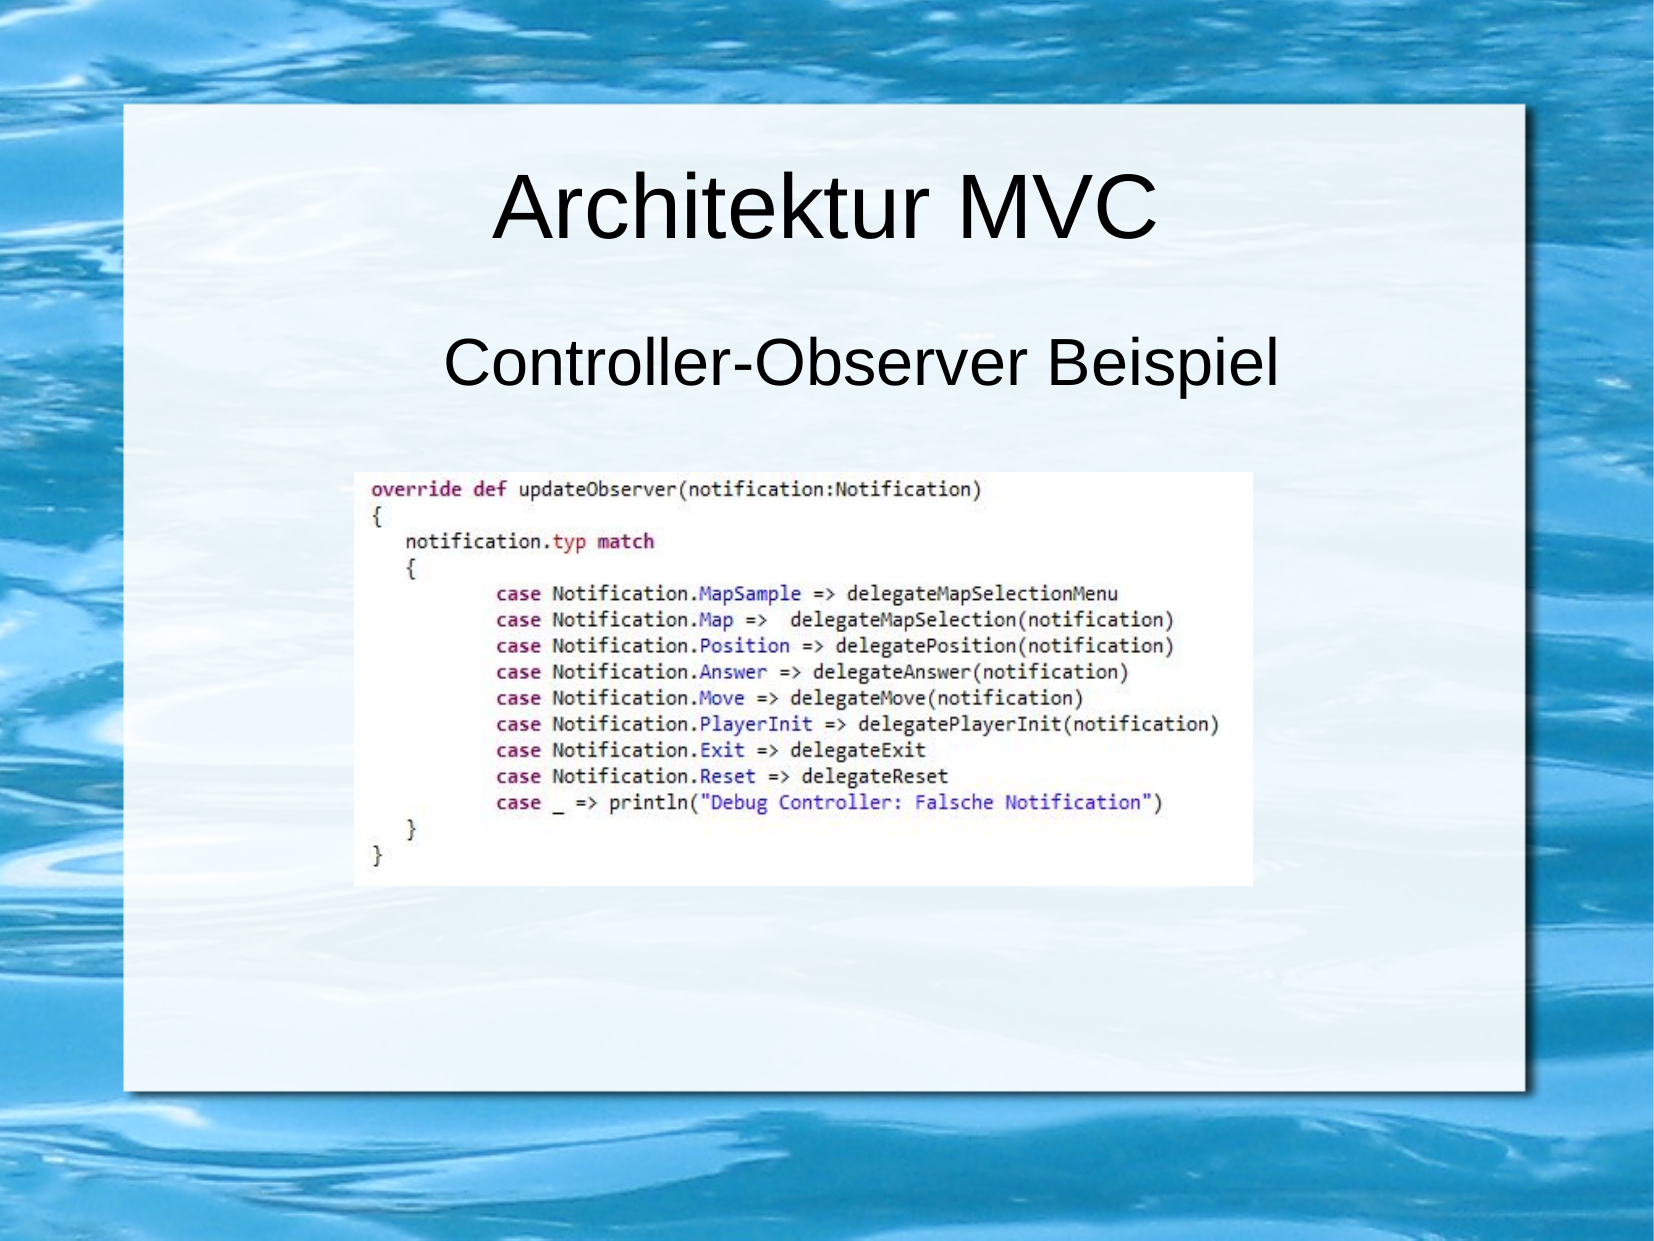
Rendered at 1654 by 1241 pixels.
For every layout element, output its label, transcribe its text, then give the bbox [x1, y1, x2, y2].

list Controller-Observer Beispiel [147, 324, 1506, 1045]
picture [0, 0, 1654, 1241]
title Architektur MVC [147, 118, 1506, 296]
